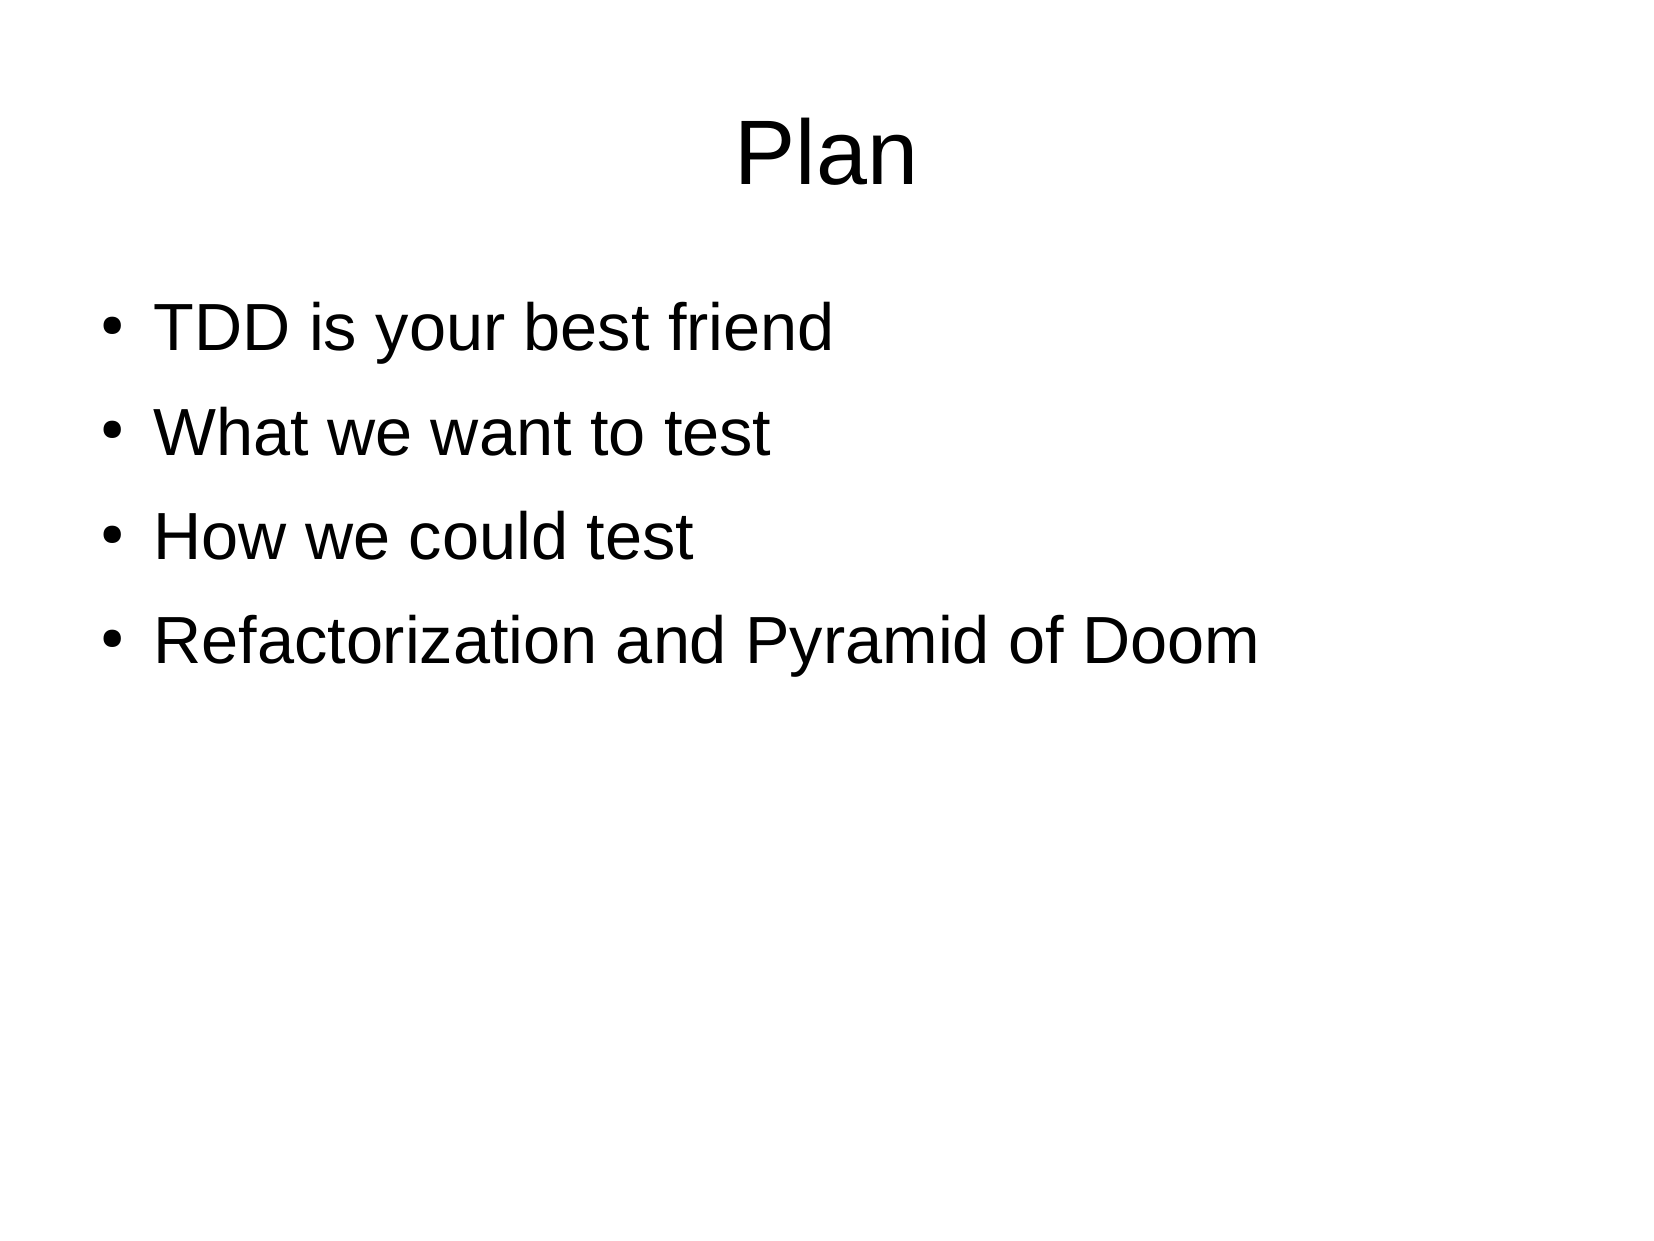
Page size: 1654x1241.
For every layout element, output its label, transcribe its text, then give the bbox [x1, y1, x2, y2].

title Plan [82, 49, 1571, 257]
list TDD is your best friend What we want to test How we could test Refactorization and Pyramid of Doom [82, 290, 1548, 1010]
